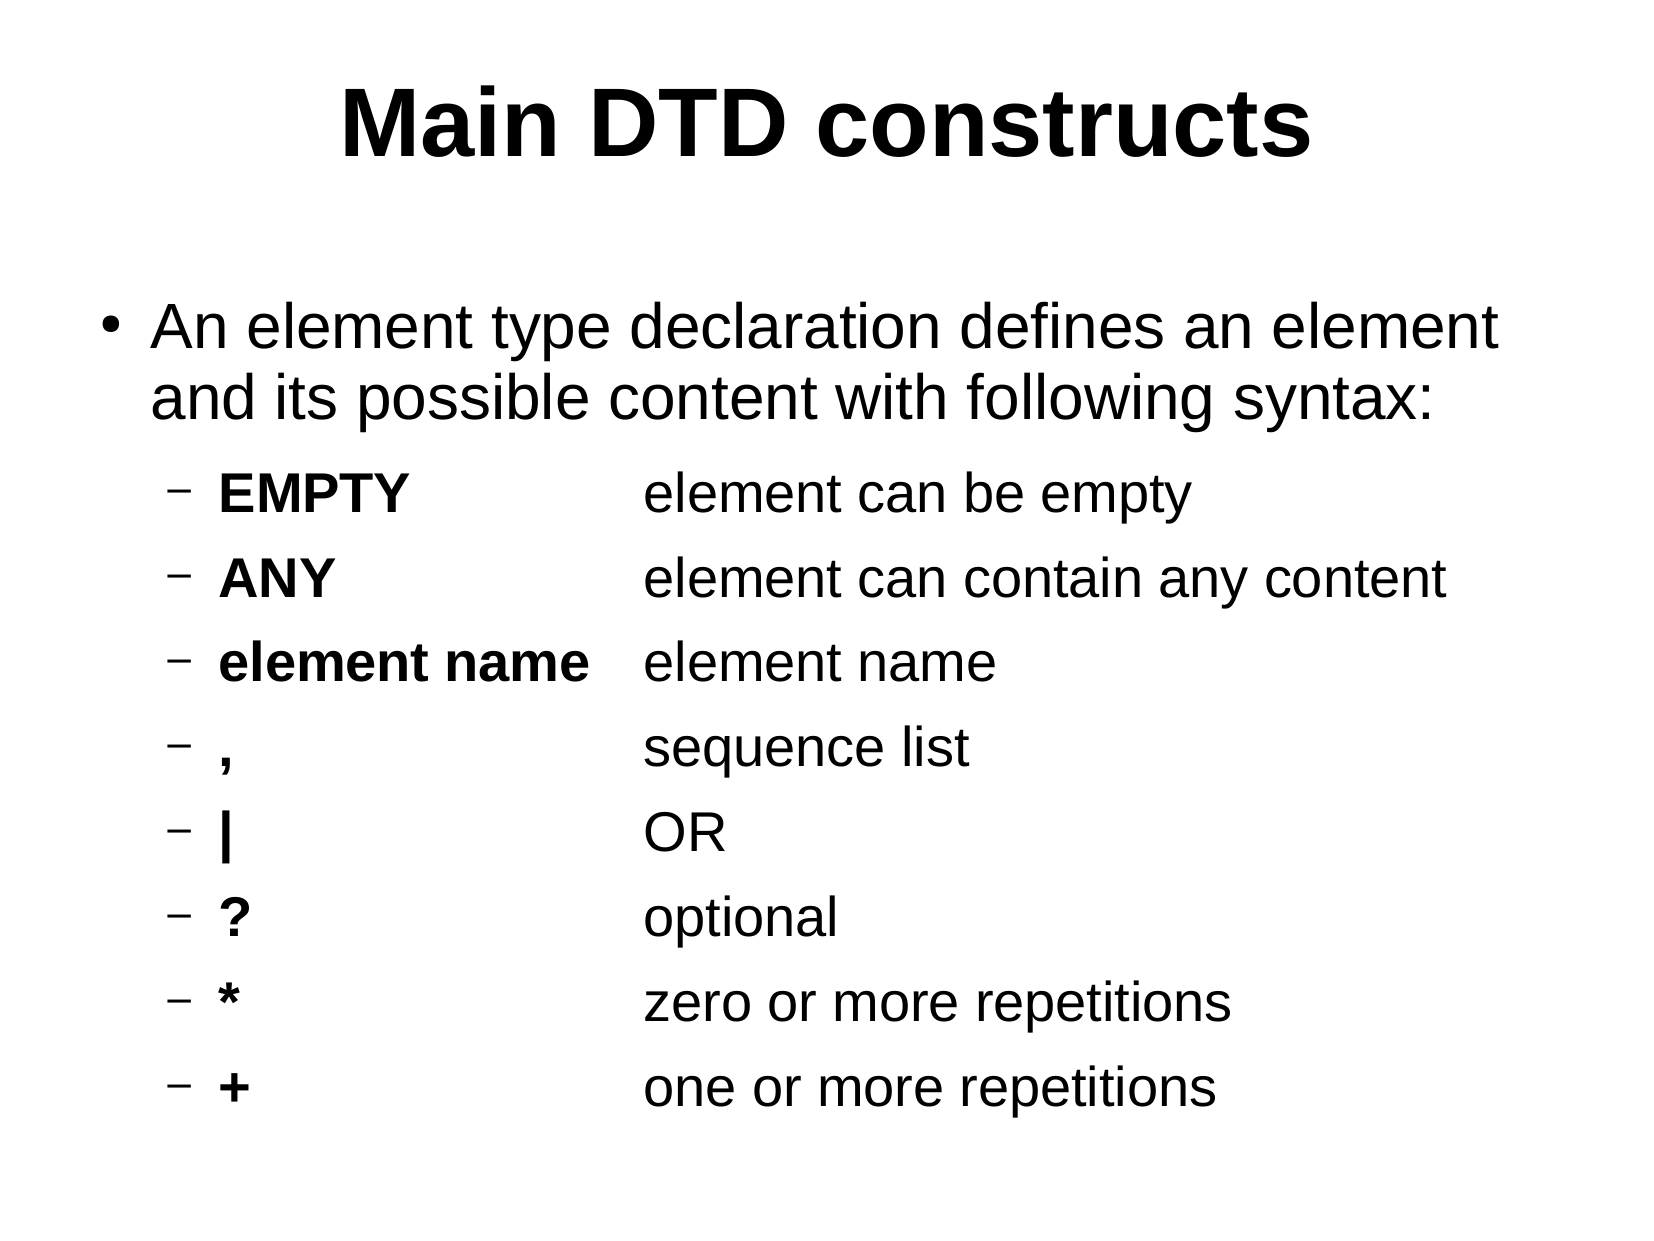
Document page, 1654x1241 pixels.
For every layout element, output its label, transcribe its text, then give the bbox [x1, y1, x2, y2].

title Main DTD constructs [82, 49, 1571, 196]
list An element type declaration defines an element and its possible content with following syntax: EMPTY element can be empty ANY element can contain any content element name element name , sequence list | OR ? optional * zero or more repetitions + one or more repetitions [82, 290, 1538, 1134]
